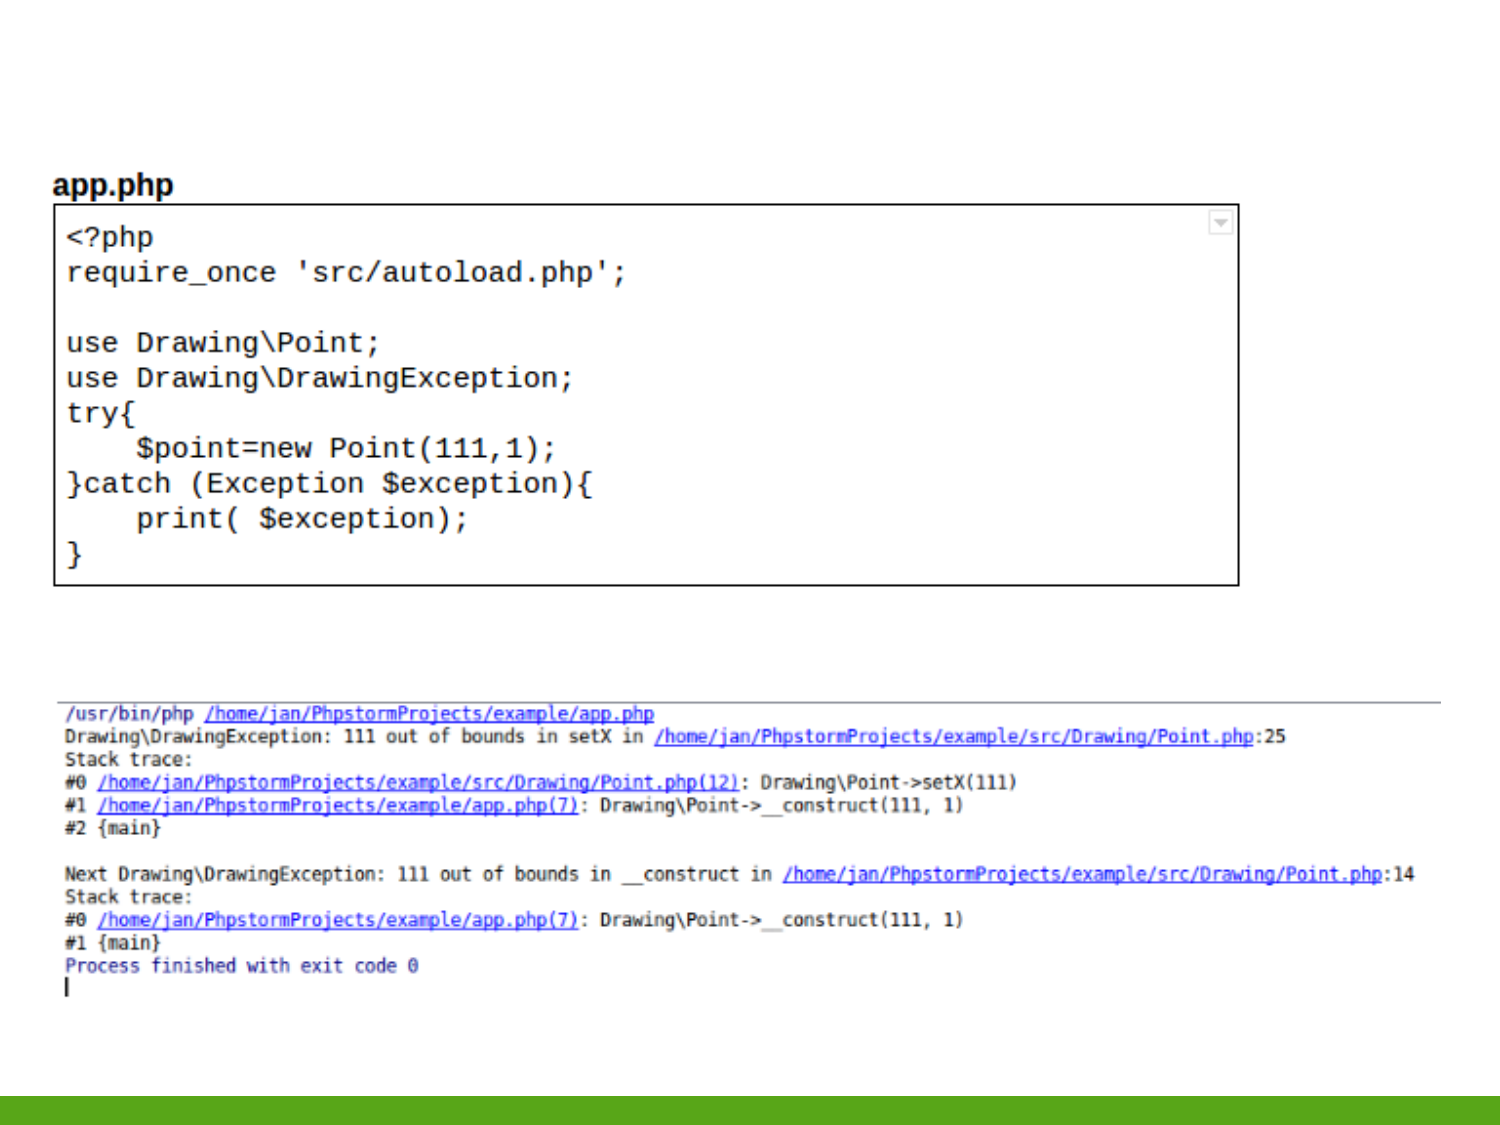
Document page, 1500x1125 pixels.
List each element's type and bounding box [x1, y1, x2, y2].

picture [7, 118, 1441, 1087]
